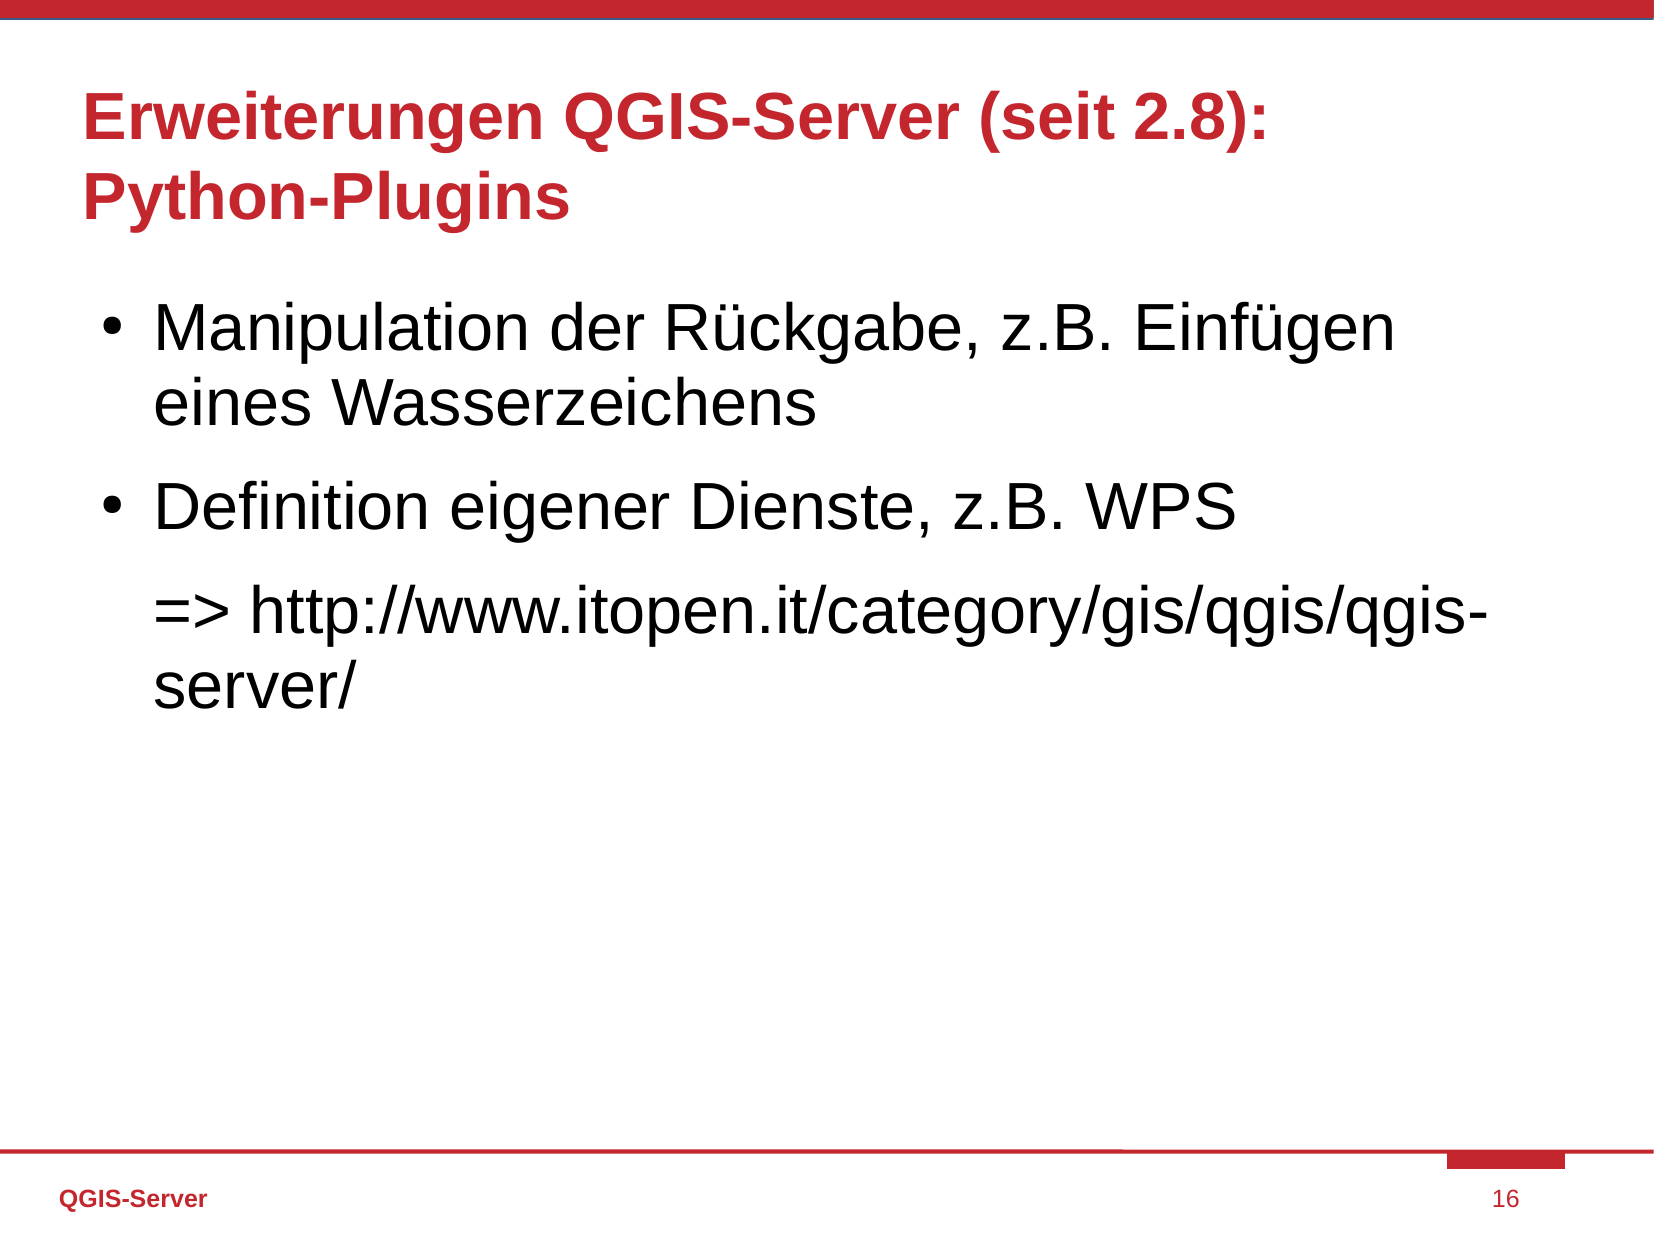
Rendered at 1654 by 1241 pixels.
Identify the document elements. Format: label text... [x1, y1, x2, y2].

text_box QGIS-Server [59, 1182, 1241, 1223]
text_box <number> [1446, 1182, 1565, 1223]
list Manipulation der Rückgabe, z.B. Einfügen eines Wasserzeichens Definition eigener Dienste, z.B. WPS => http://www.itopen.it/category/gis/qgis/qgis-server/ [82, 290, 1571, 1109]
title Erweiterungen QGIS-Server (seit 2.8): Python-Plugins [82, 49, 1571, 257]
